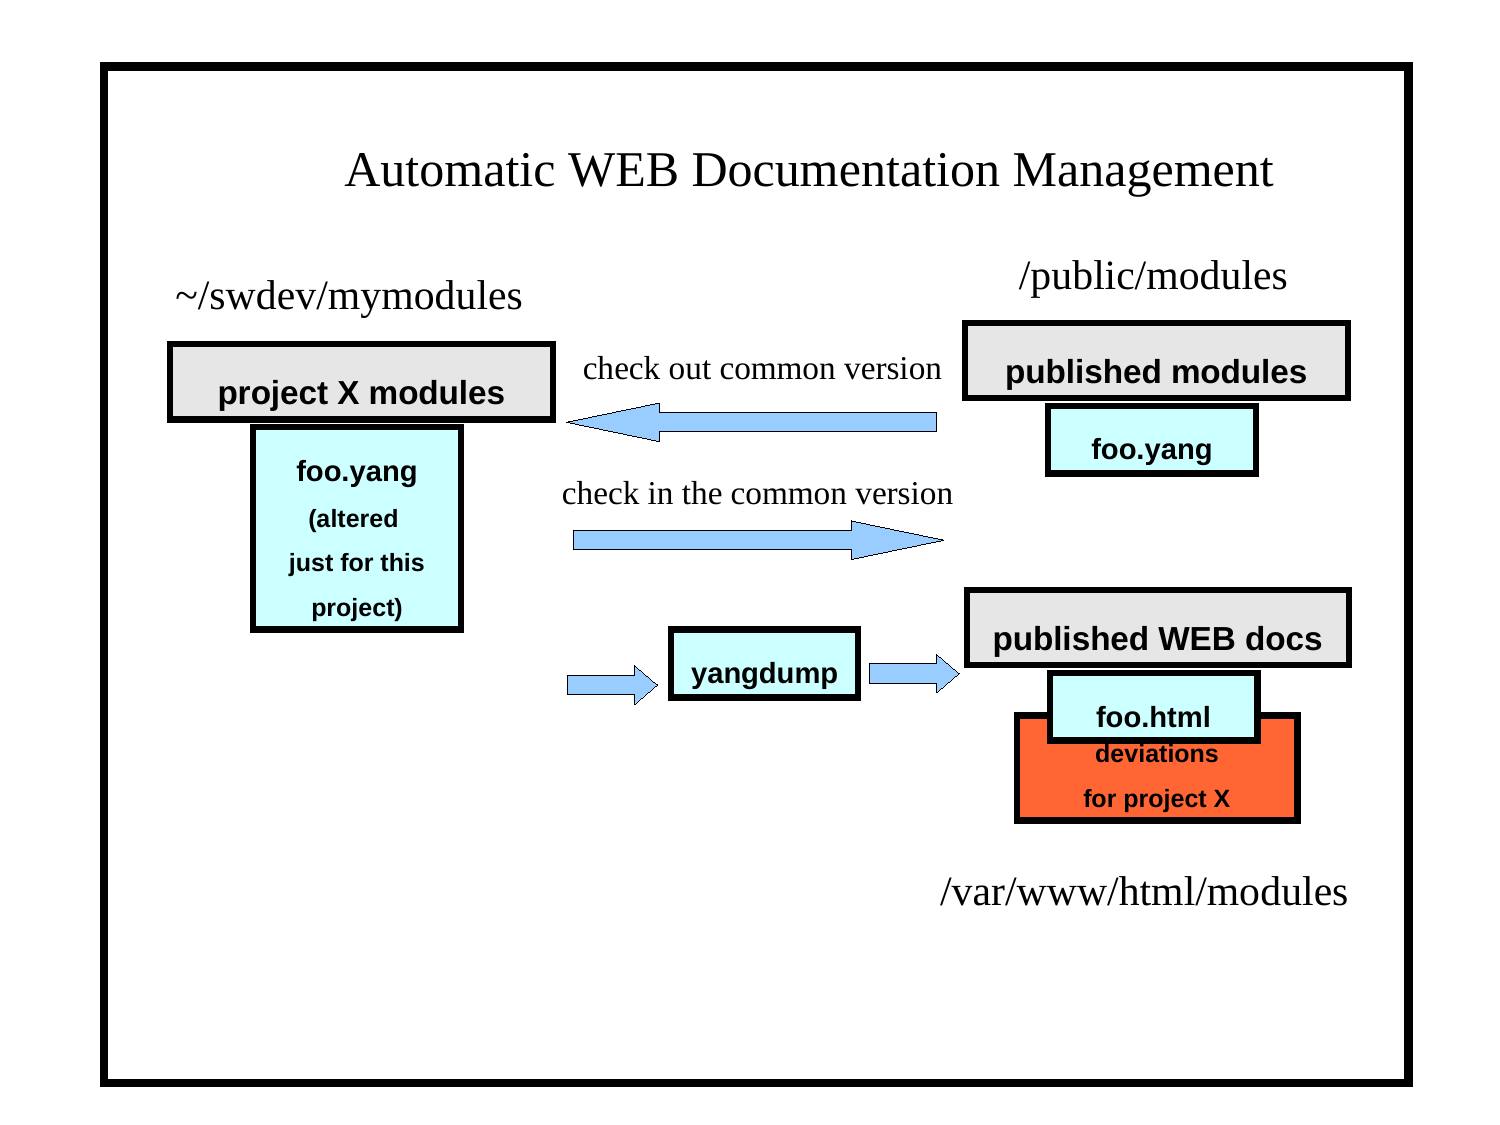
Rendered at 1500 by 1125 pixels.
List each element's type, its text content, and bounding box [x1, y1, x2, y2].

text_box foo.yang (altered just for this project) [253, 426, 461, 630]
text_box ~/swdev/mymodules [160, 260, 539, 326]
text_box [573, 520, 944, 560]
text_box check out common version [568, 339, 958, 394]
text_box Automatic WEB Documentation Management [329, 128, 1290, 204]
text_box /public/modules [1004, 240, 1304, 306]
text_box published modules [965, 322, 1348, 399]
text_box [567, 665, 658, 705]
text_box published WEB docs [966, 589, 1350, 666]
text_box [566, 403, 937, 442]
text_box deviations for project X [1016, 715, 1298, 821]
text_box check in the common version [547, 463, 970, 519]
text_box project X modules [170, 344, 553, 420]
text_box /var/www/html/modules [925, 856, 1364, 922]
text_box yangdump [671, 629, 858, 698]
text_box foo.yang [1048, 405, 1256, 474]
text_box [869, 654, 960, 693]
text_box foo.html [1049, 672, 1258, 741]
